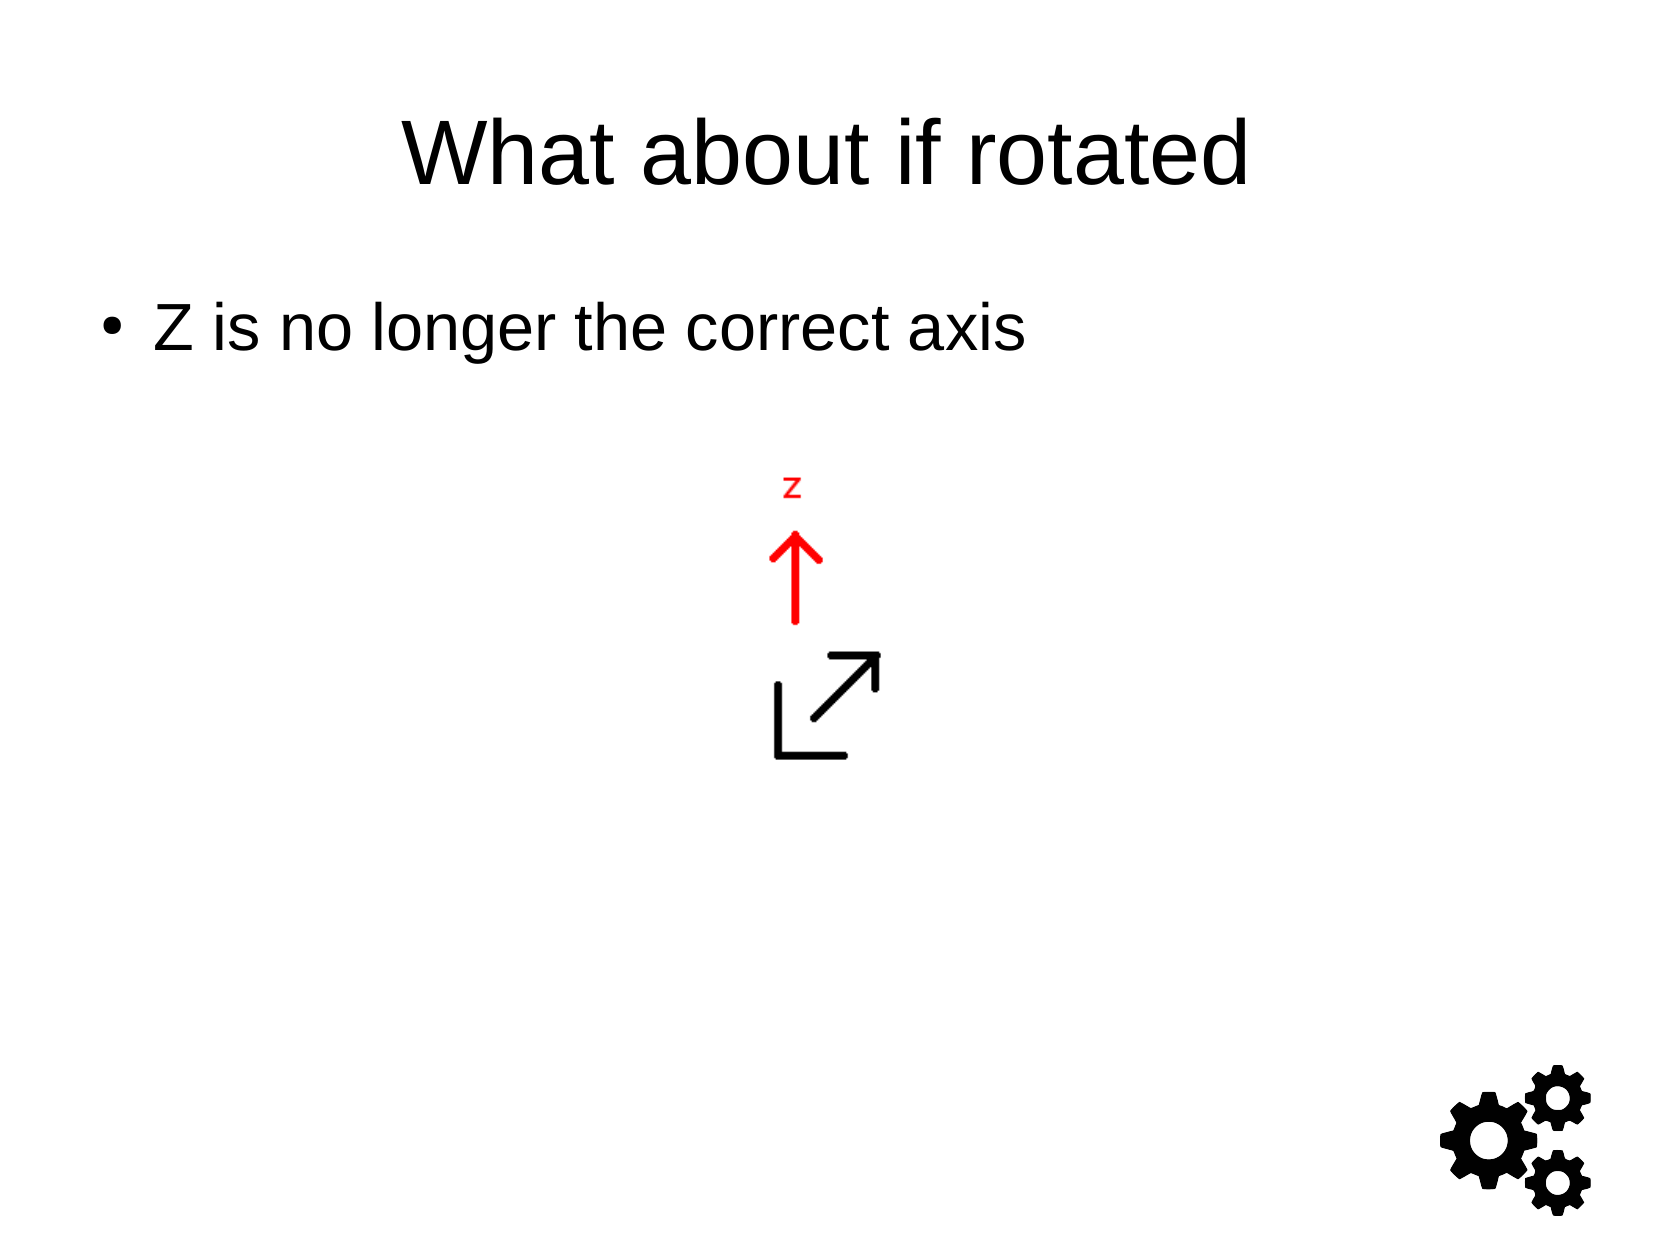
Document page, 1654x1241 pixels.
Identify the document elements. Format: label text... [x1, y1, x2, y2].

list Z is no longer the correct axis [82, 290, 1571, 1010]
title What about if rotated [82, 49, 1571, 257]
picture [1440, 1065, 1591, 1216]
picture [729, 445, 928, 796]
